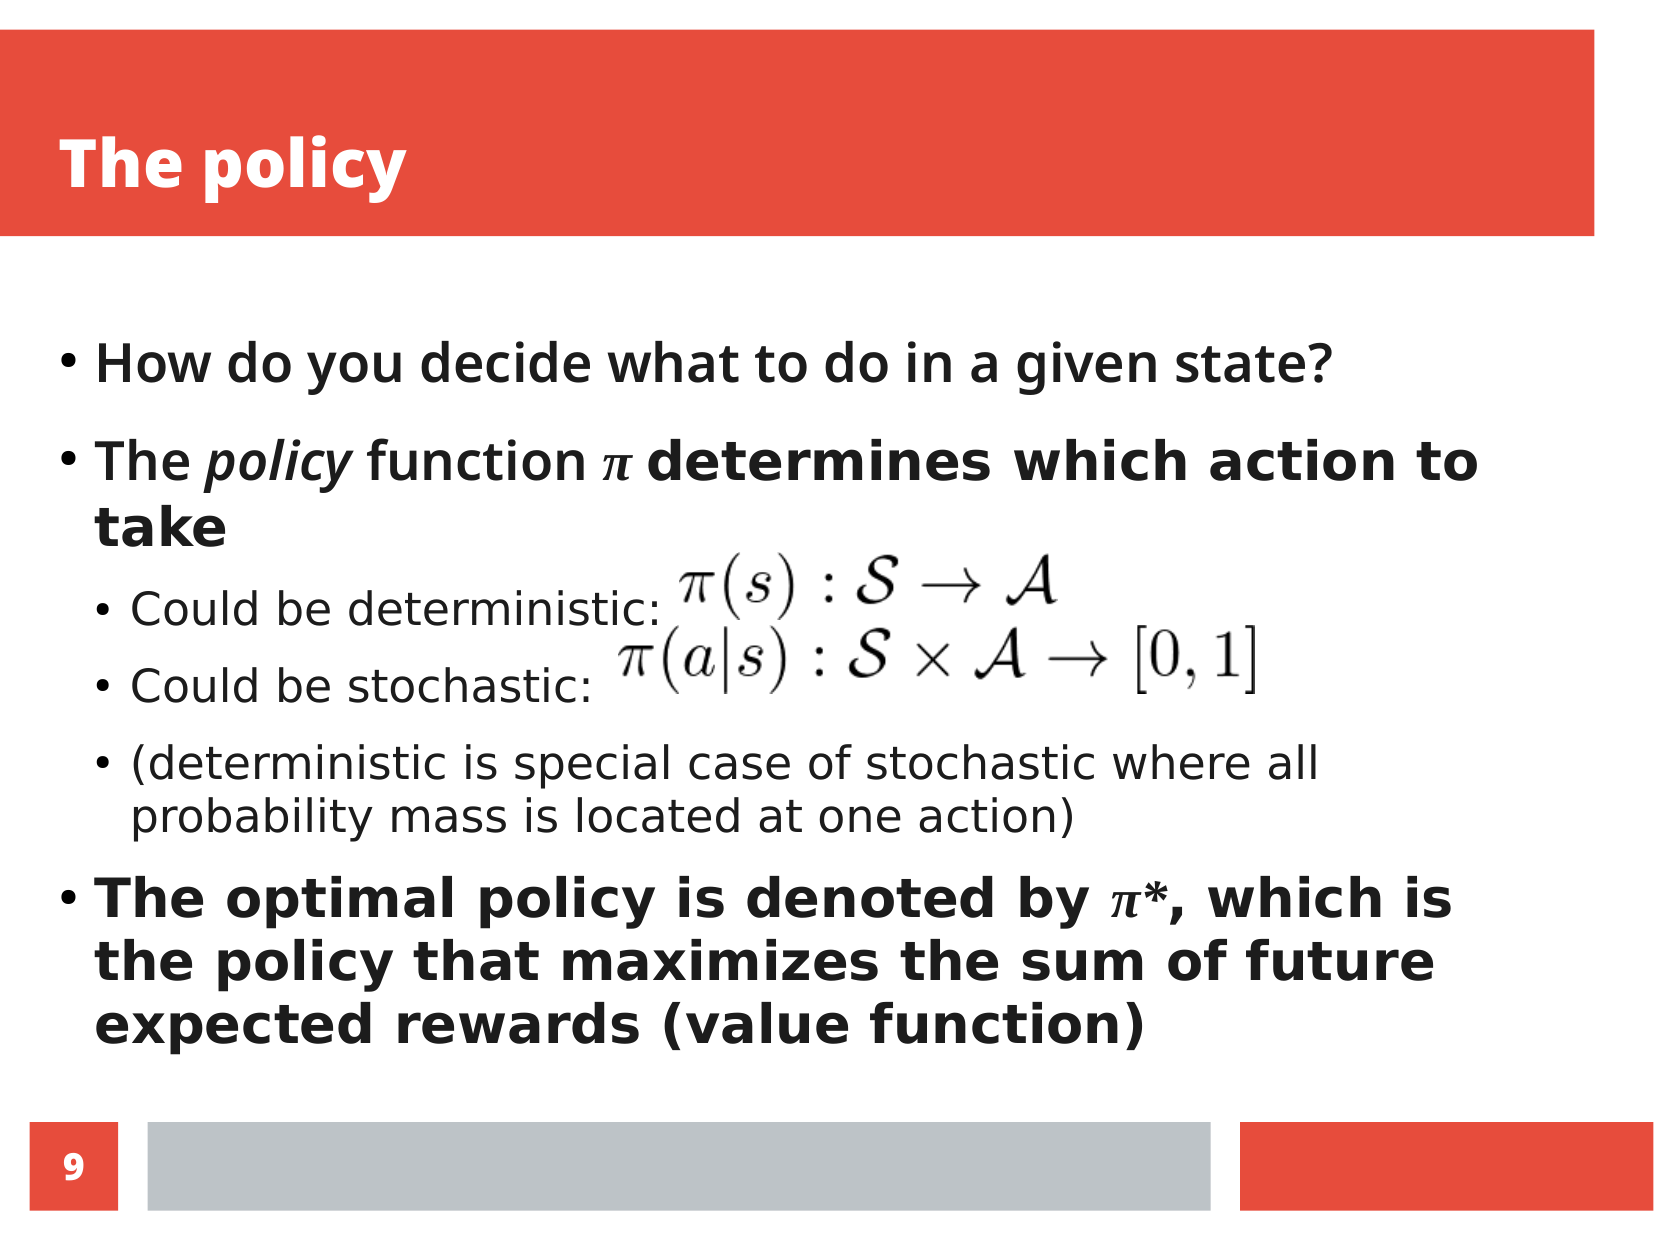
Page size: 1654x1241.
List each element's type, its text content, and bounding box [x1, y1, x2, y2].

list How do you decide what to do in a given state? The policy function π determines which action to take Could be deterministic: Could be stochastic: (deterministic is special case of stochastic where all probability mass is located at one action) The optimal policy is denoted by π*, which is the policy that maximizes the sum of future expected rewards (value function) [59, 324, 1565, 1093]
picture [679, 552, 1058, 620]
title The policy [59, 59, 1595, 207]
picture [618, 625, 1255, 694]
